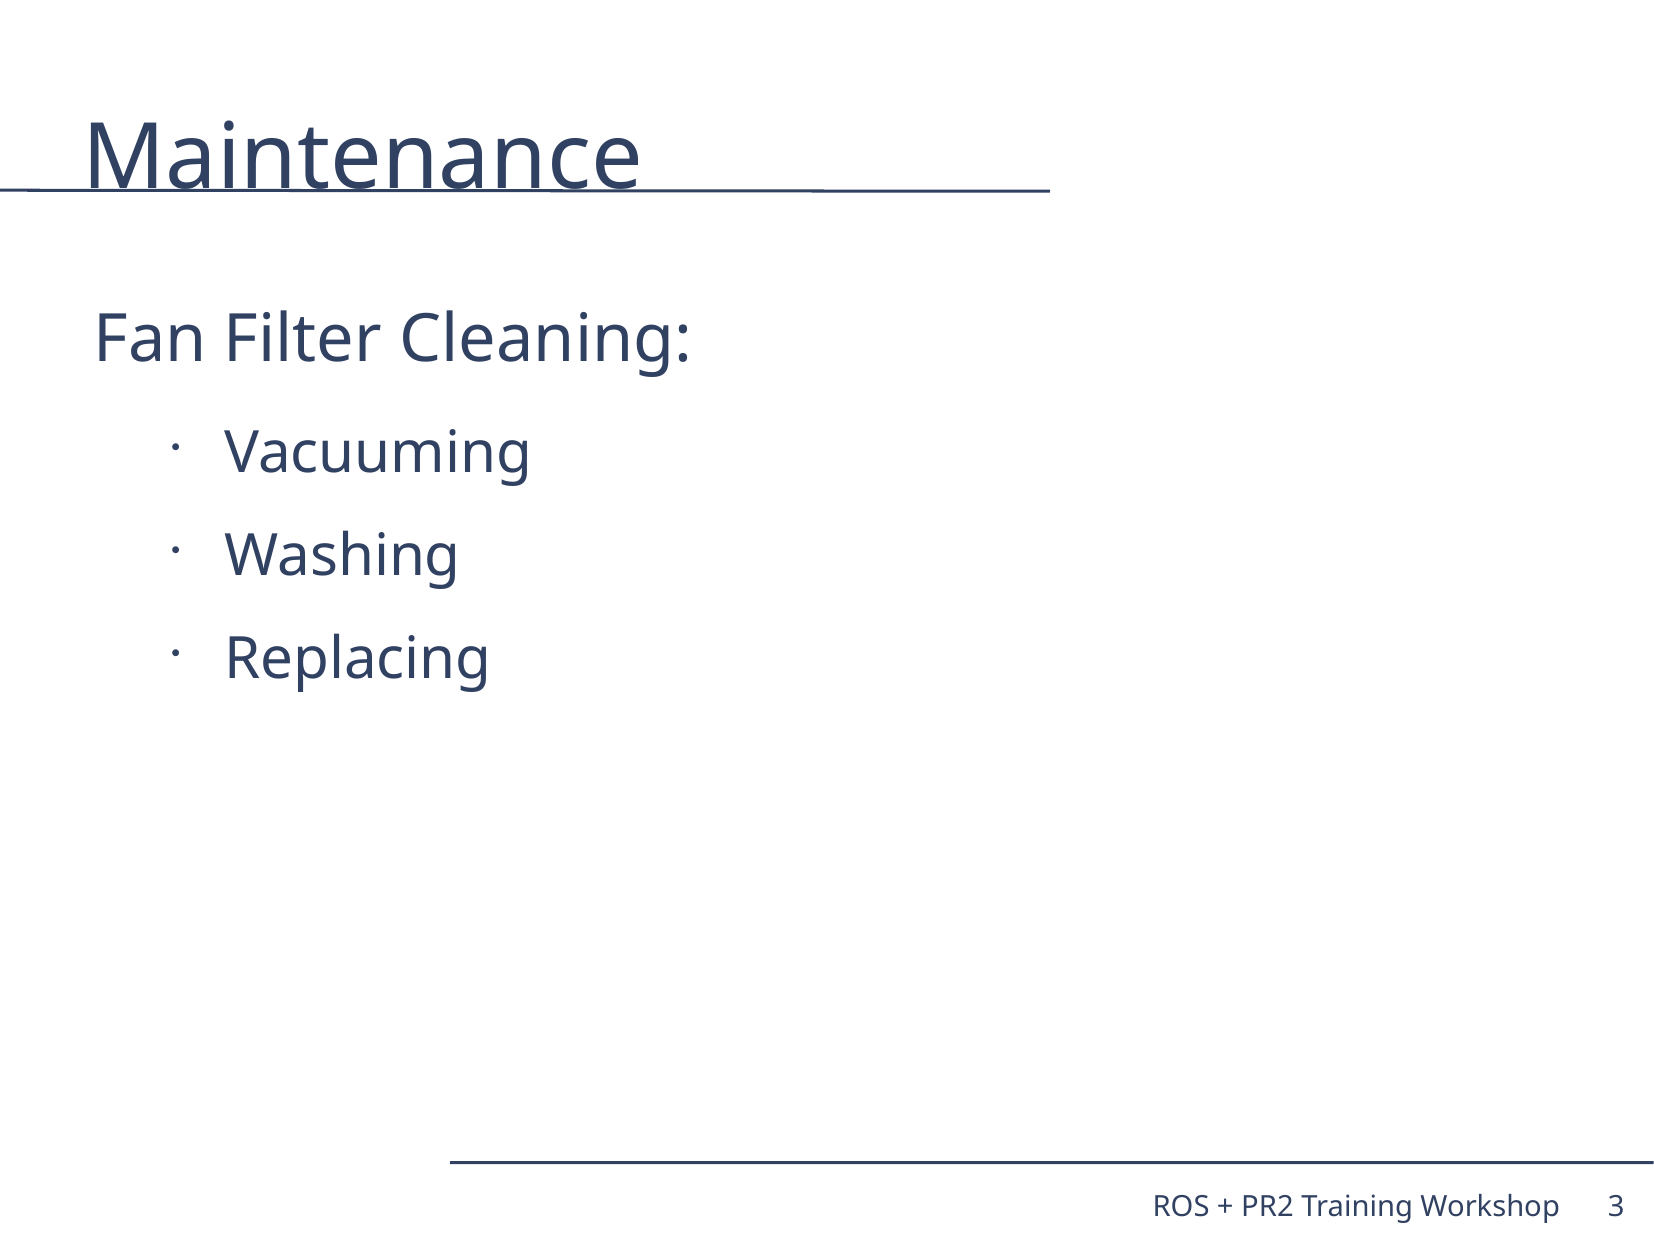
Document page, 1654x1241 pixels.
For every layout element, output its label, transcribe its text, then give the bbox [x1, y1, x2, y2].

list Fan Filter Cleaning: Vacuuming Washing Replacing [82, 290, 1571, 1109]
title Maintenance [82, 49, 1571, 257]
